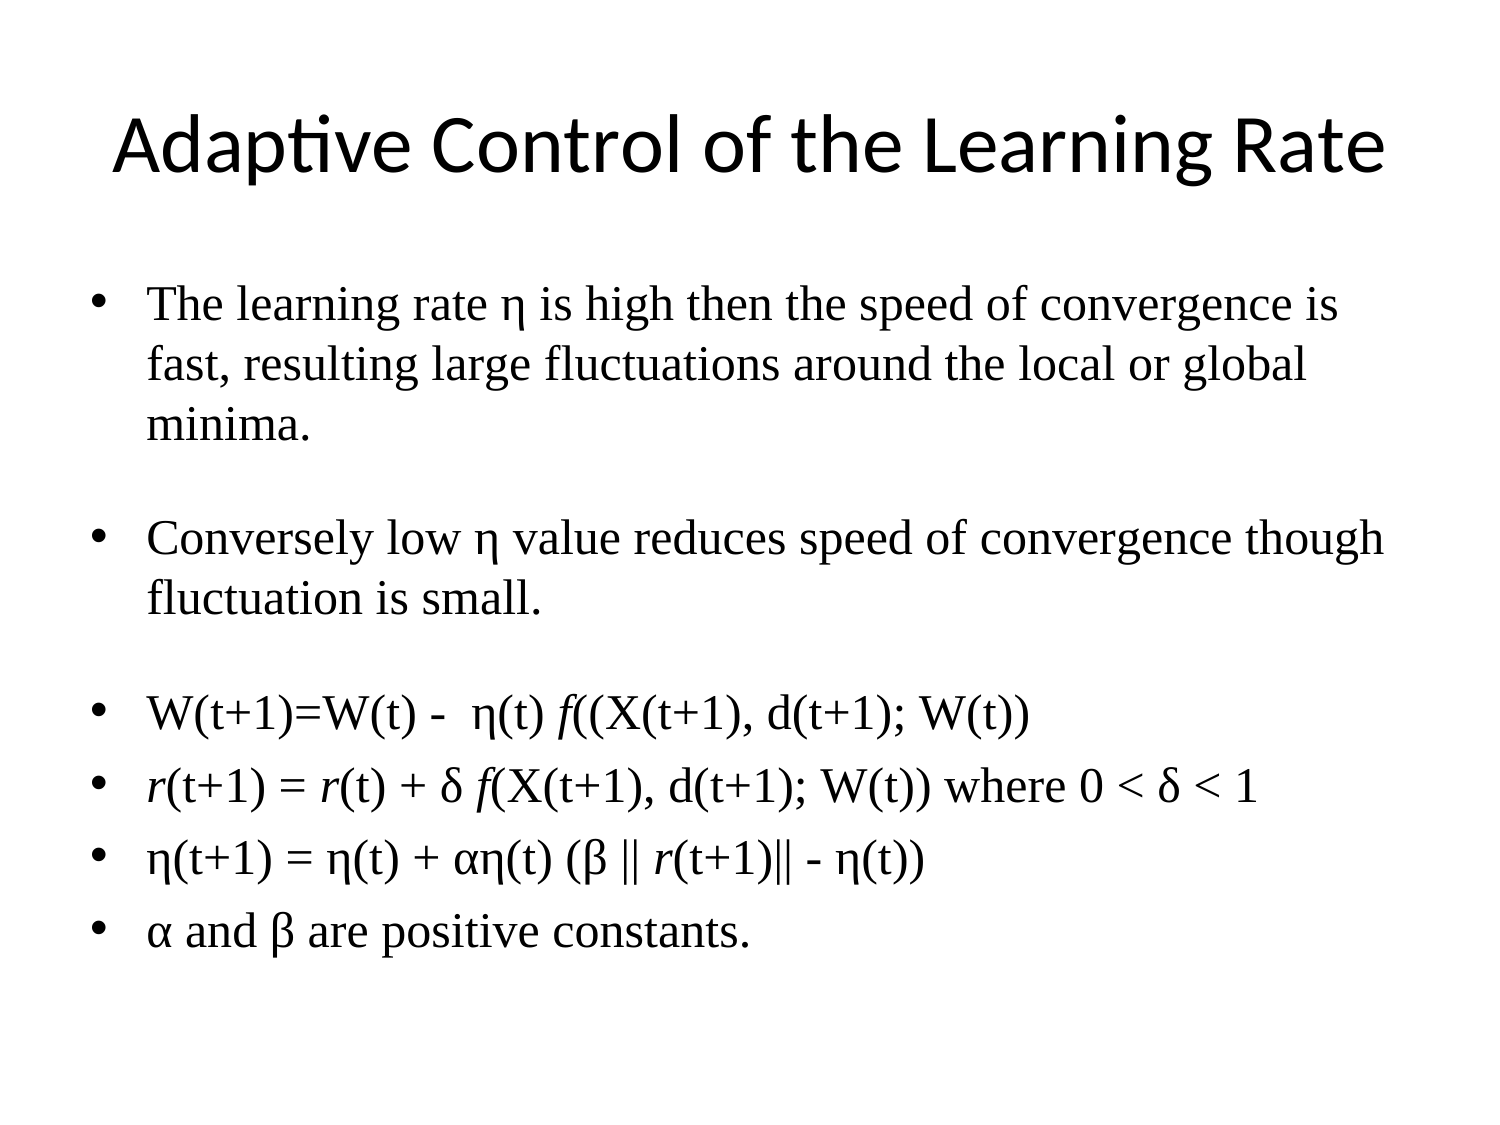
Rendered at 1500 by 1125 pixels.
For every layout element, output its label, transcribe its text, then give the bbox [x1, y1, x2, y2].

list The learning rate η is high then the speed of convergence is fast, resulting large fluctuations around the local or global minima. Conversely low η value reduces speed of convergence though fluctuation is small. W(t+1)=W(t) - η(t) f((X(t+1), d(t+1); W(t)) r(t+1) = r(t) + δ f(X(t+1), d(t+1); W(t)) where 0 < δ < 1 η(t+1) = η(t) + αη(t) (β || r(t+1)|| - η(t)) α and β are positive constants. [75, 262, 1426, 1005]
title Adaptive Control of the Learning Rate [75, 45, 1426, 233]
